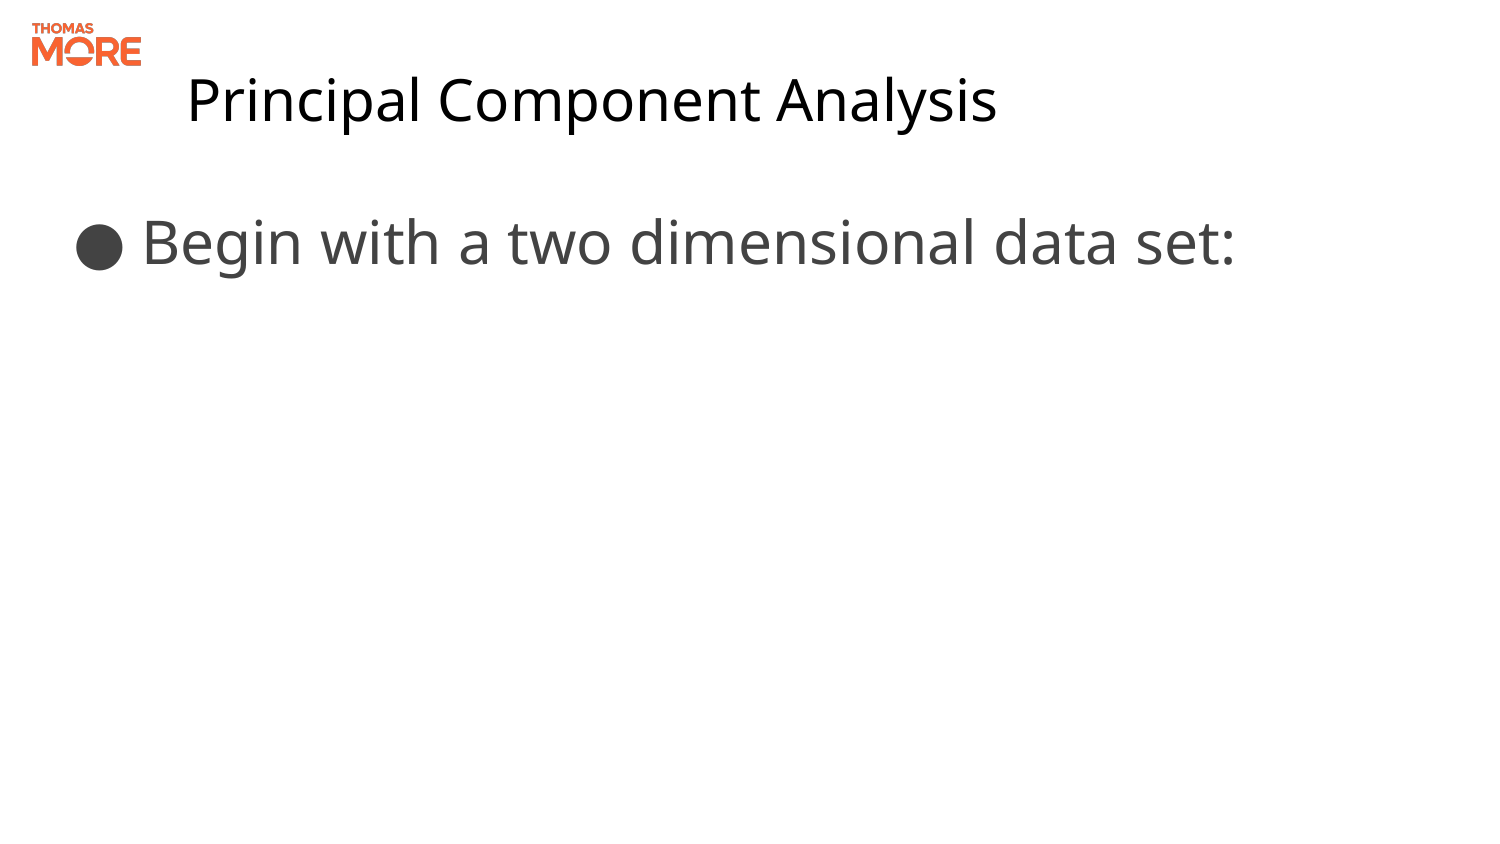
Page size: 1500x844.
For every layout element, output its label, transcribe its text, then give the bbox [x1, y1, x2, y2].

list Begin with a two dimensional data set: [51, 189, 1476, 750]
picture [22, 13, 151, 76]
title Principal Component Analysis [171, 48, 1449, 143]
